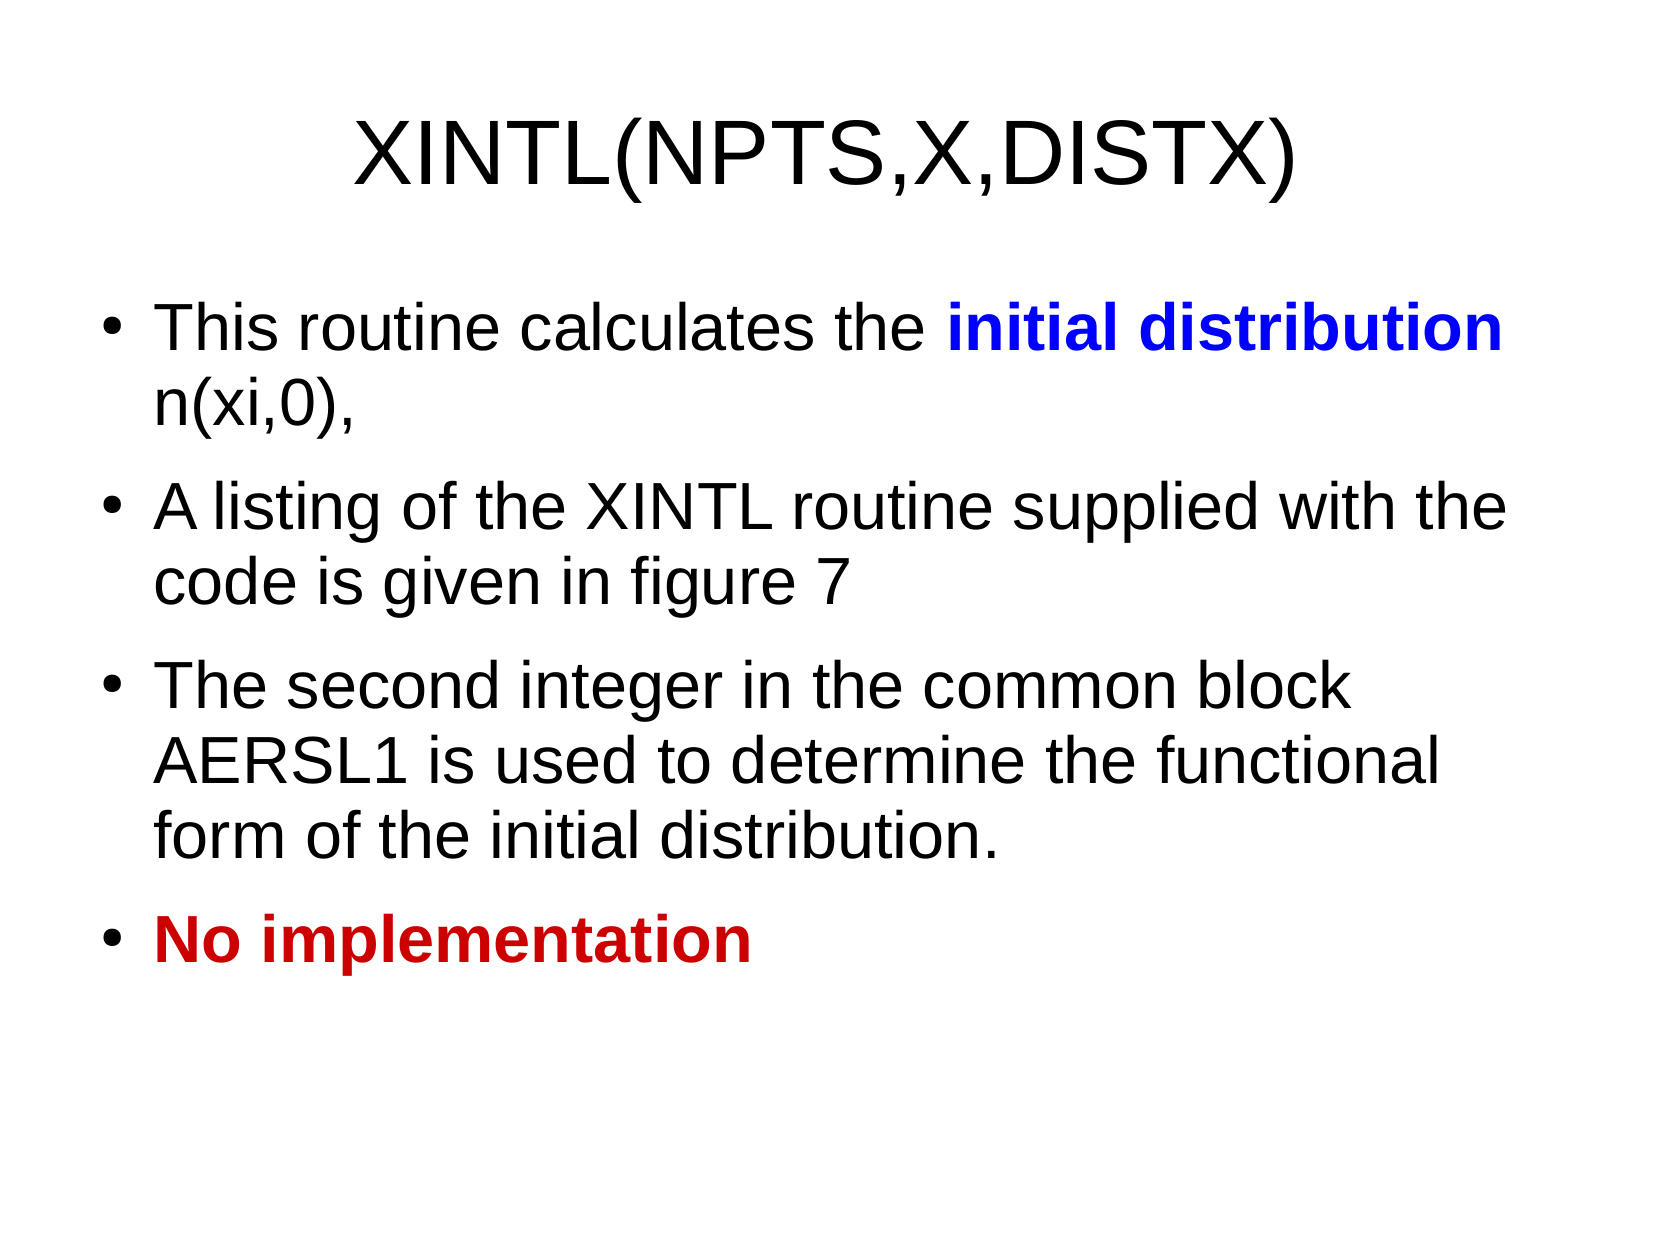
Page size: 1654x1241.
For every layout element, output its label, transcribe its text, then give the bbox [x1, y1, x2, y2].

title XINTL(NPTS,X,DISTX) [82, 49, 1571, 257]
list This routine calculates the initial distribution n(xi,0), A listing of the XINTL routine supplied with the code is given in figure 7 The second integer in the common block AERSL1 is used to determine the functional form of the initial distribution. No implementation [82, 290, 1571, 1010]
